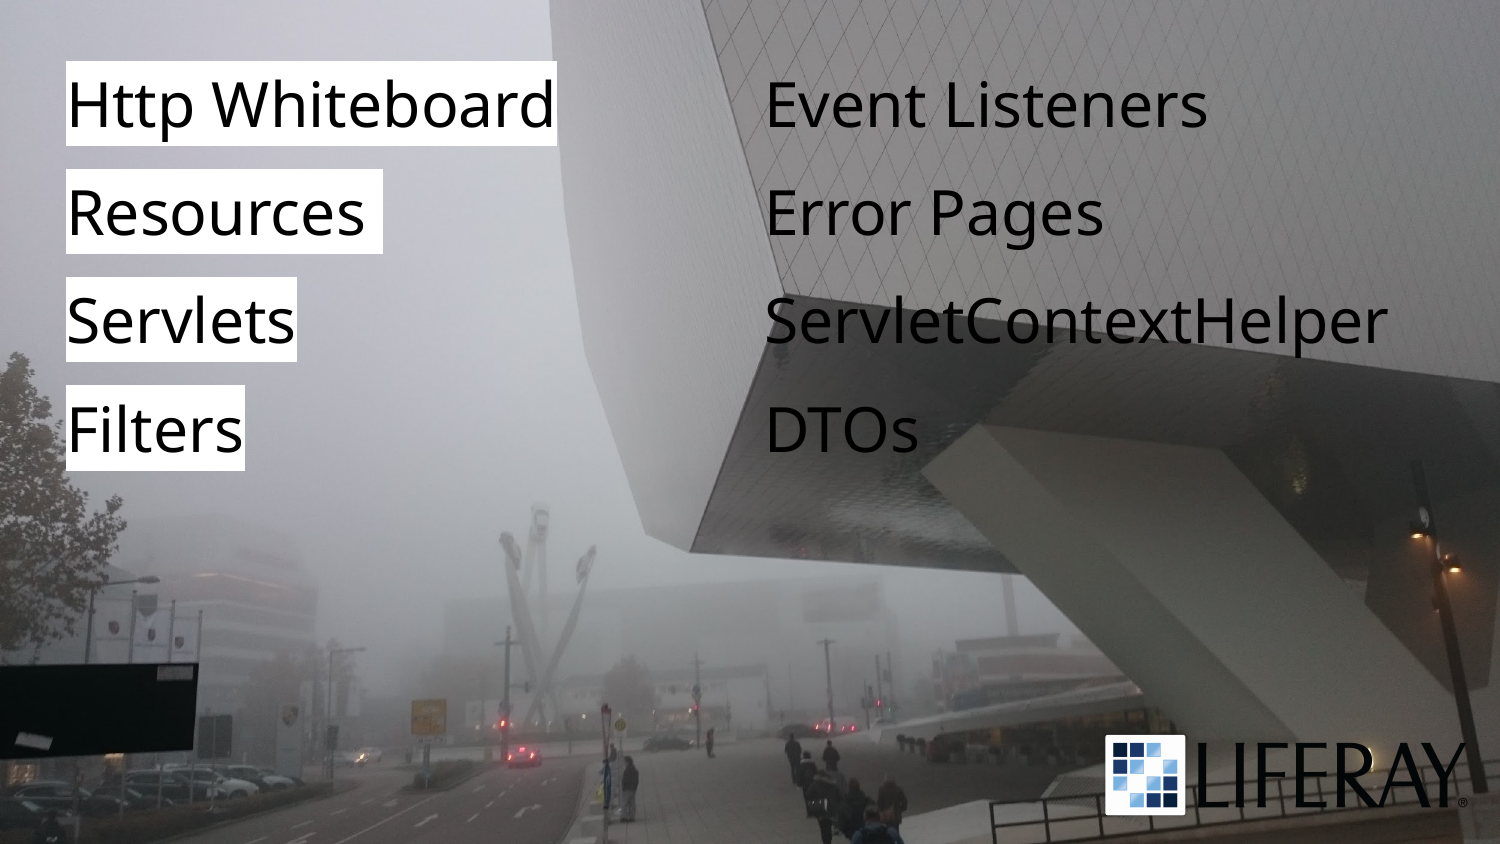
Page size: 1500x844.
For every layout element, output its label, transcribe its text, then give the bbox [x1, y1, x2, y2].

picture [0, 0, 1500, 844]
text_box Event Listeners Error Pages ServletContextHelper DTOs [749, 50, 1429, 809]
list Http Whiteboard Resources Servlets Filters [51, 50, 718, 750]
